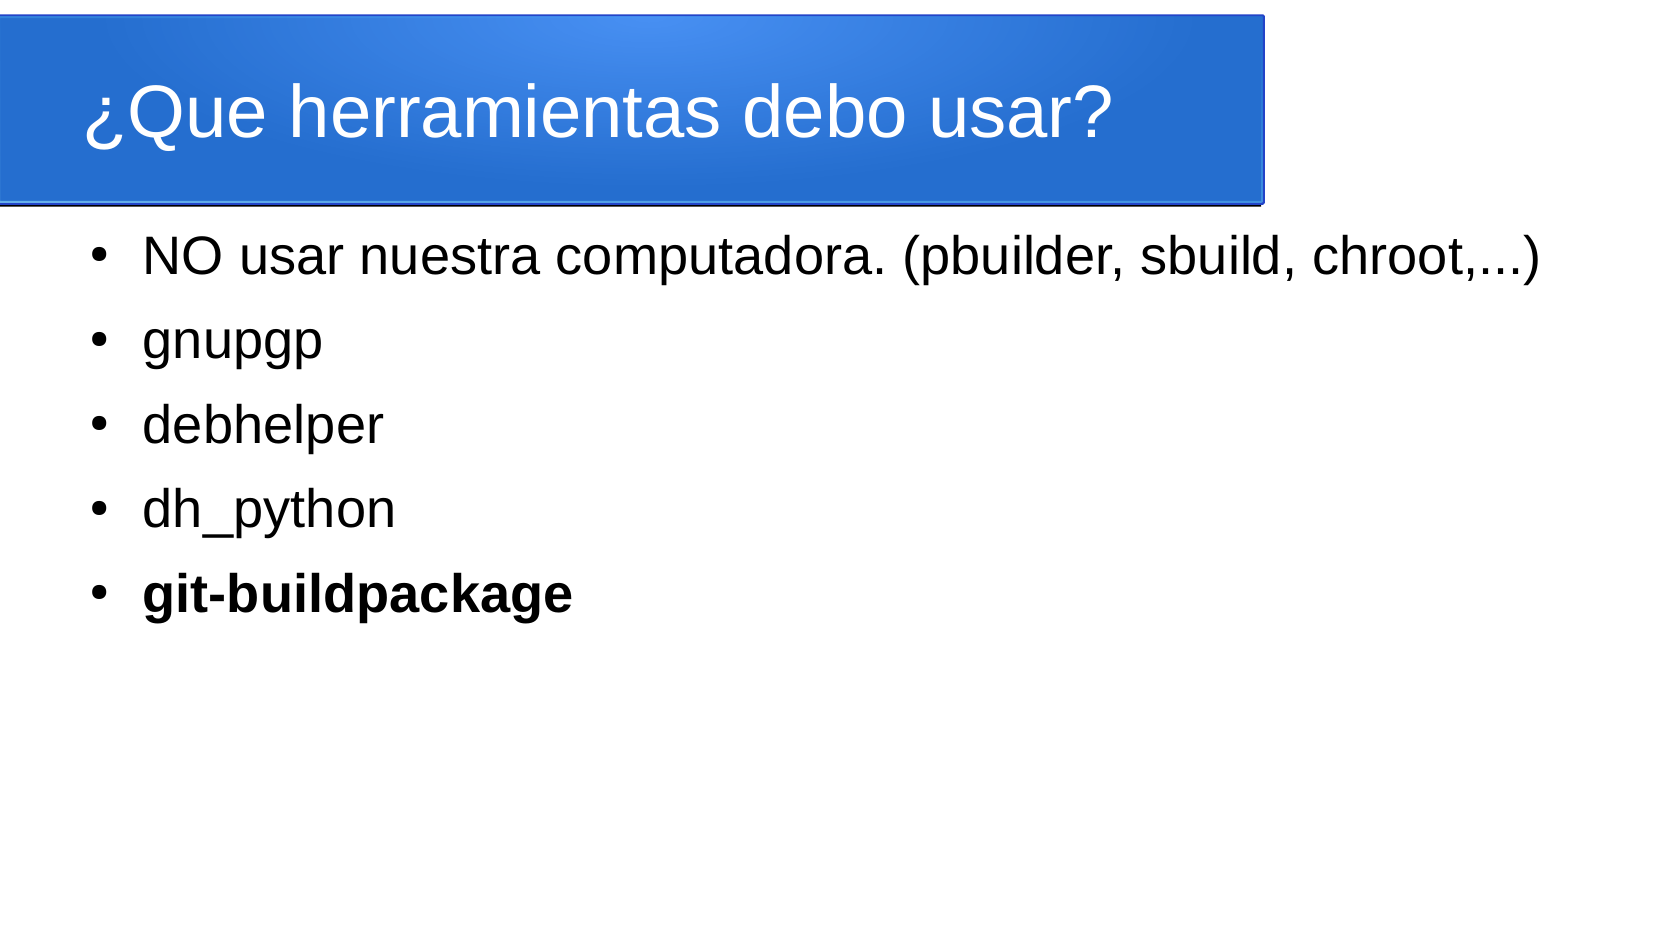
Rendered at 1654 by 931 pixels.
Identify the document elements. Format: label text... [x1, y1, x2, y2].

title ¿Que herramientas debo usar? [82, 35, 1235, 189]
list NO usar nuestra computadora. (pbuilder, sbuild, chroot,...) gnupgp debhelper dh_python git-buildpackage [71, 225, 1561, 766]
